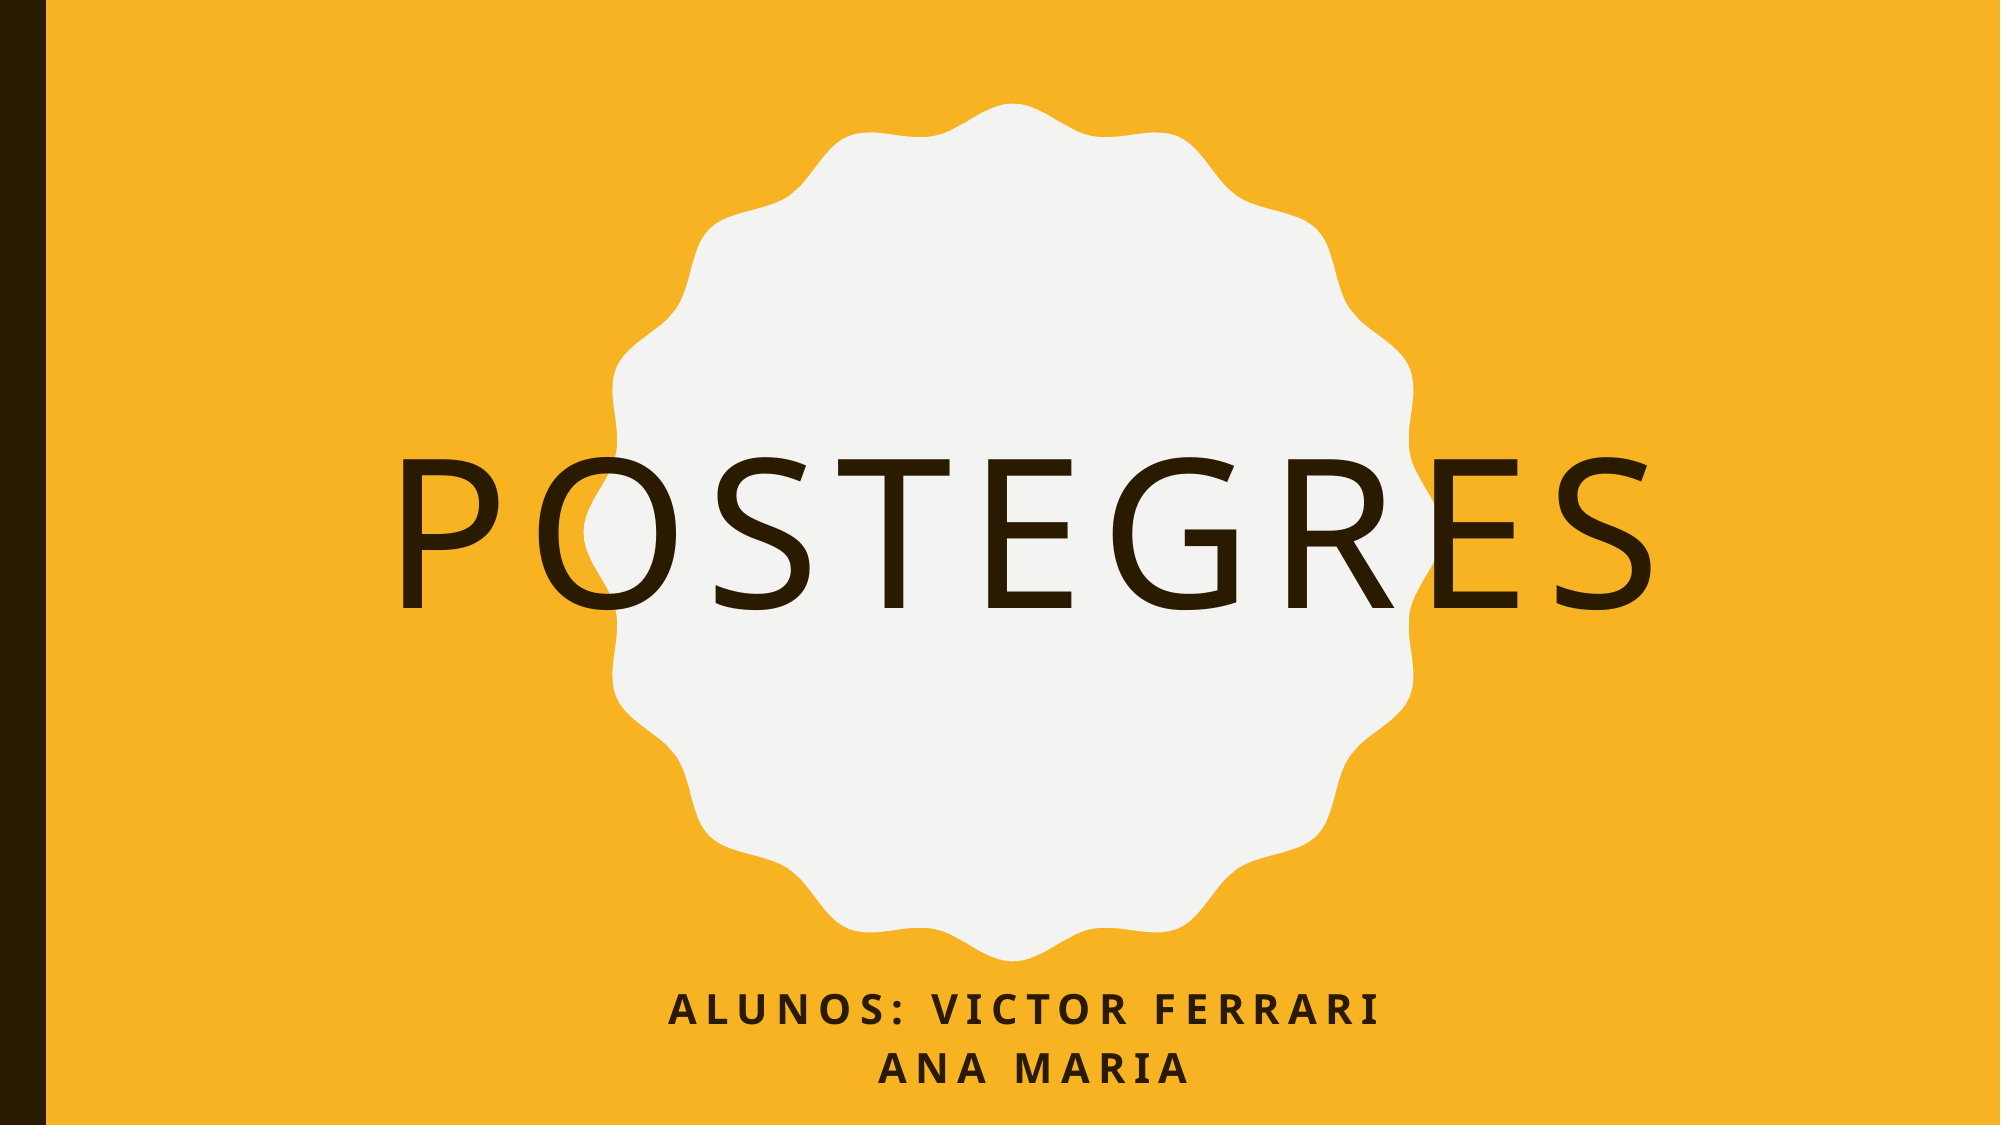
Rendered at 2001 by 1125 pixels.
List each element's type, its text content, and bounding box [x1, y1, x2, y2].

subtitle Alunos: Victor Ferrari ANA maria [363, 980, 1684, 1103]
text_box [849, 412, 1150, 713]
title postegres [176, 180, 1870, 902]
